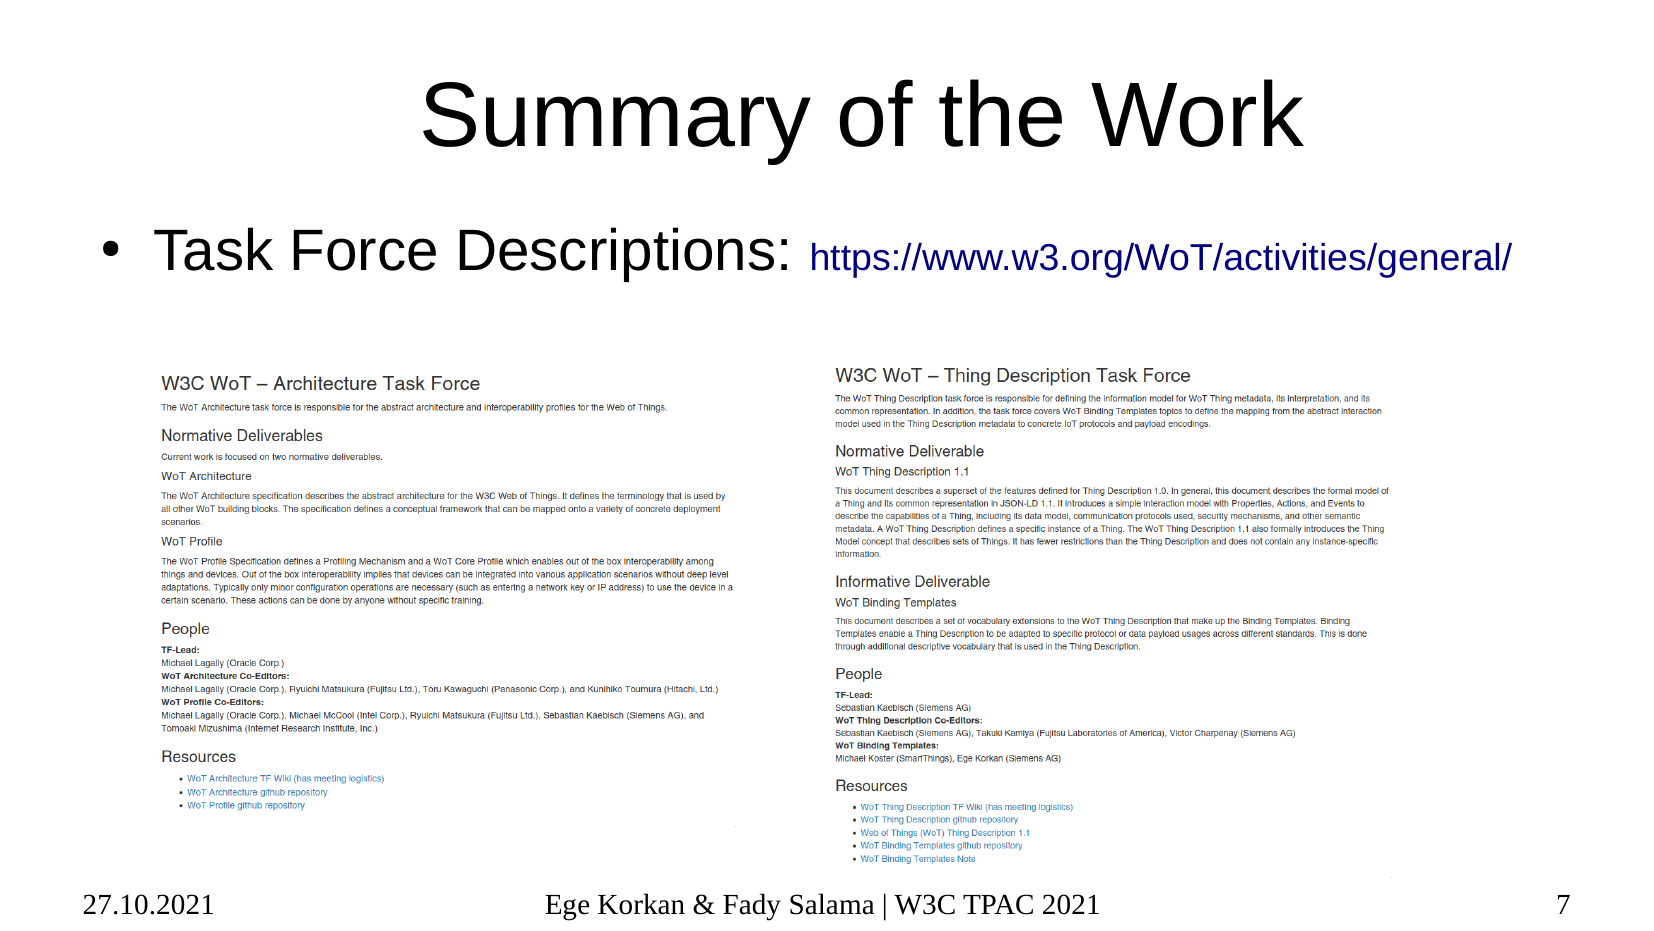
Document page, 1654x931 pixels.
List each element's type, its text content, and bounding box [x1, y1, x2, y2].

picture [828, 355, 1392, 878]
picture [151, 367, 736, 827]
list Task Force Descriptions: https://www.w3.org/WoT/activities/general/ [82, 217, 1571, 758]
title Summary of the Work [82, 37, 1571, 193]
